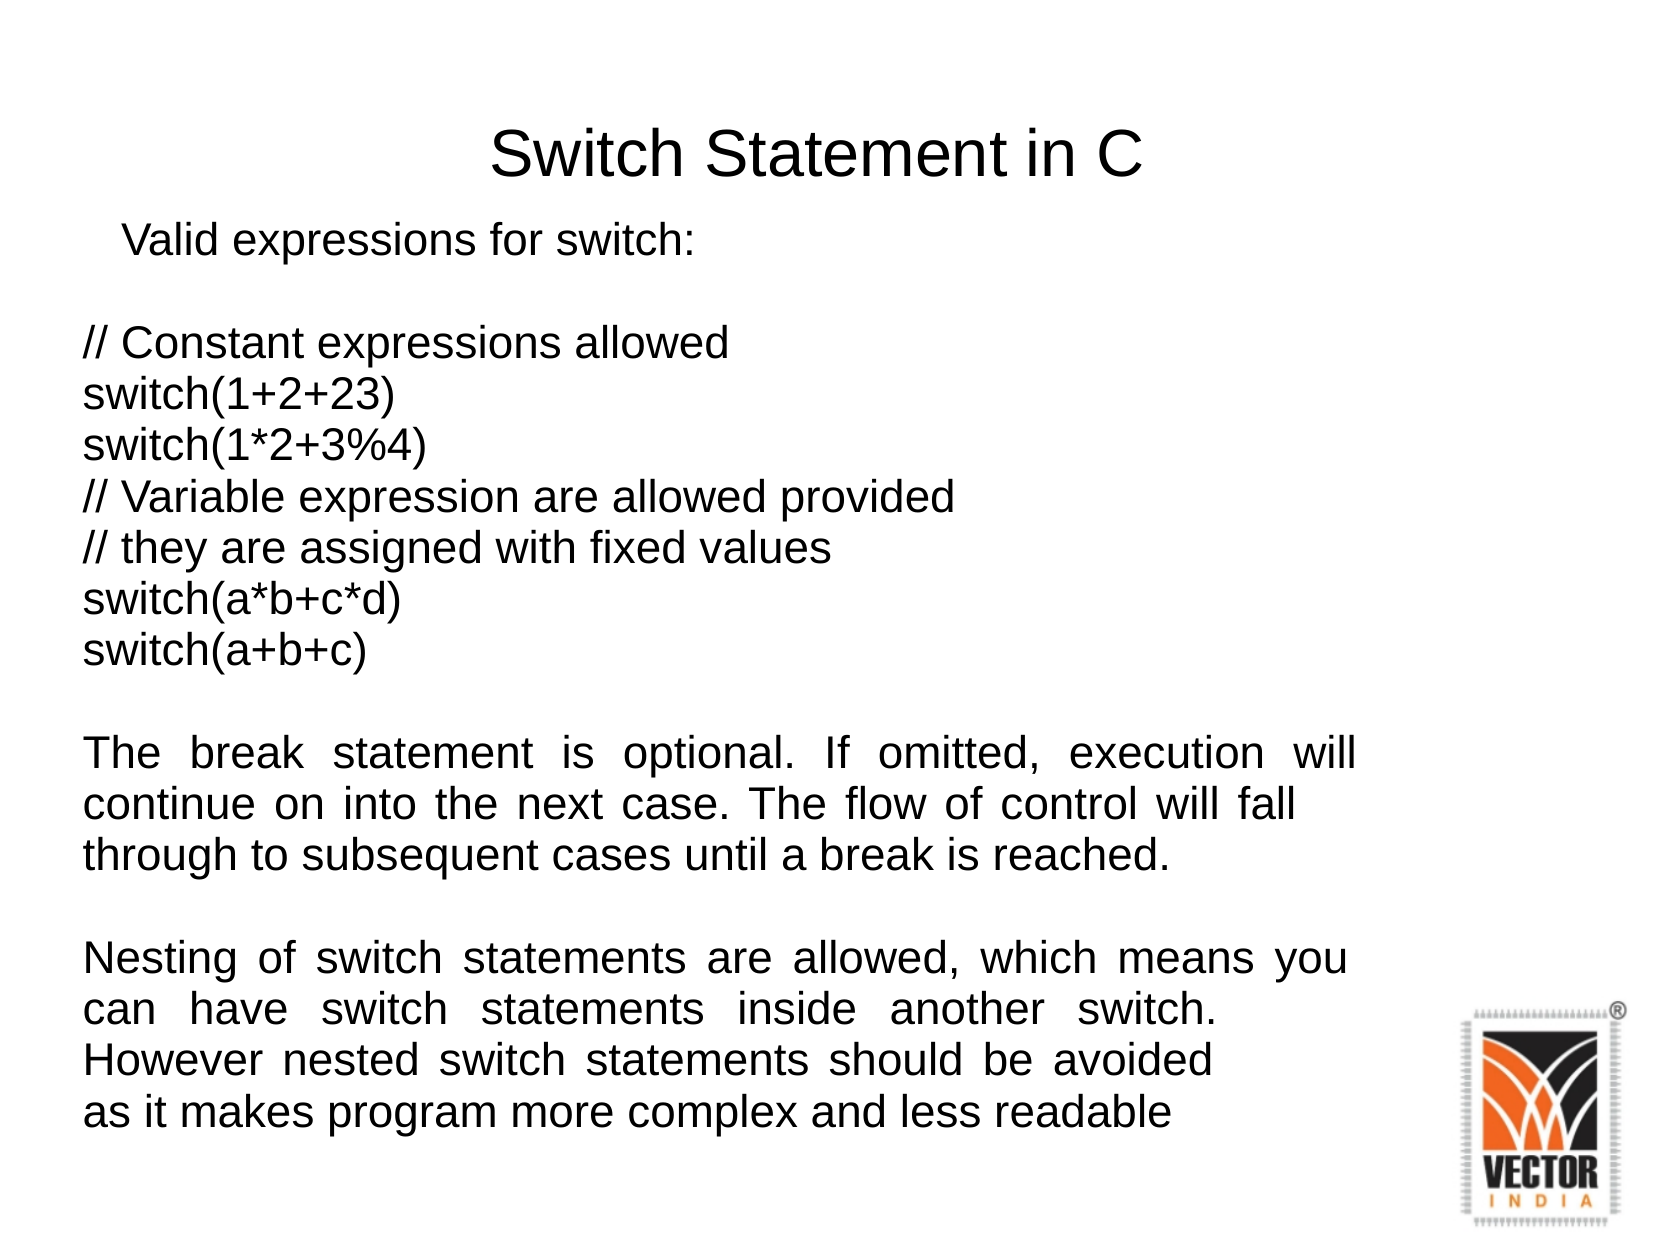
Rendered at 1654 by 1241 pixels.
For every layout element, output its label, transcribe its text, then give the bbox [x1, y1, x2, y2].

picture [1432, 996, 1654, 1237]
subtitle Valid expressions for switch: // Constant expressions allowed switch(1+2+23) switch(1*2+3%4) // Variable expression are allowed provided // they are assigned with fixed values switch(a*b+c*d) switch(a+b+c) The break statement is optional. If omitted, execution will continue on into the next case. The flow of control will fall through to subsequent cases until a break is reached. Nesting of switch statements are allowed, which means you can have switch statements inside another switch. However nested switch statements should be avoided as it makes program more complex and less readable [82, 0, 1571, 1241]
